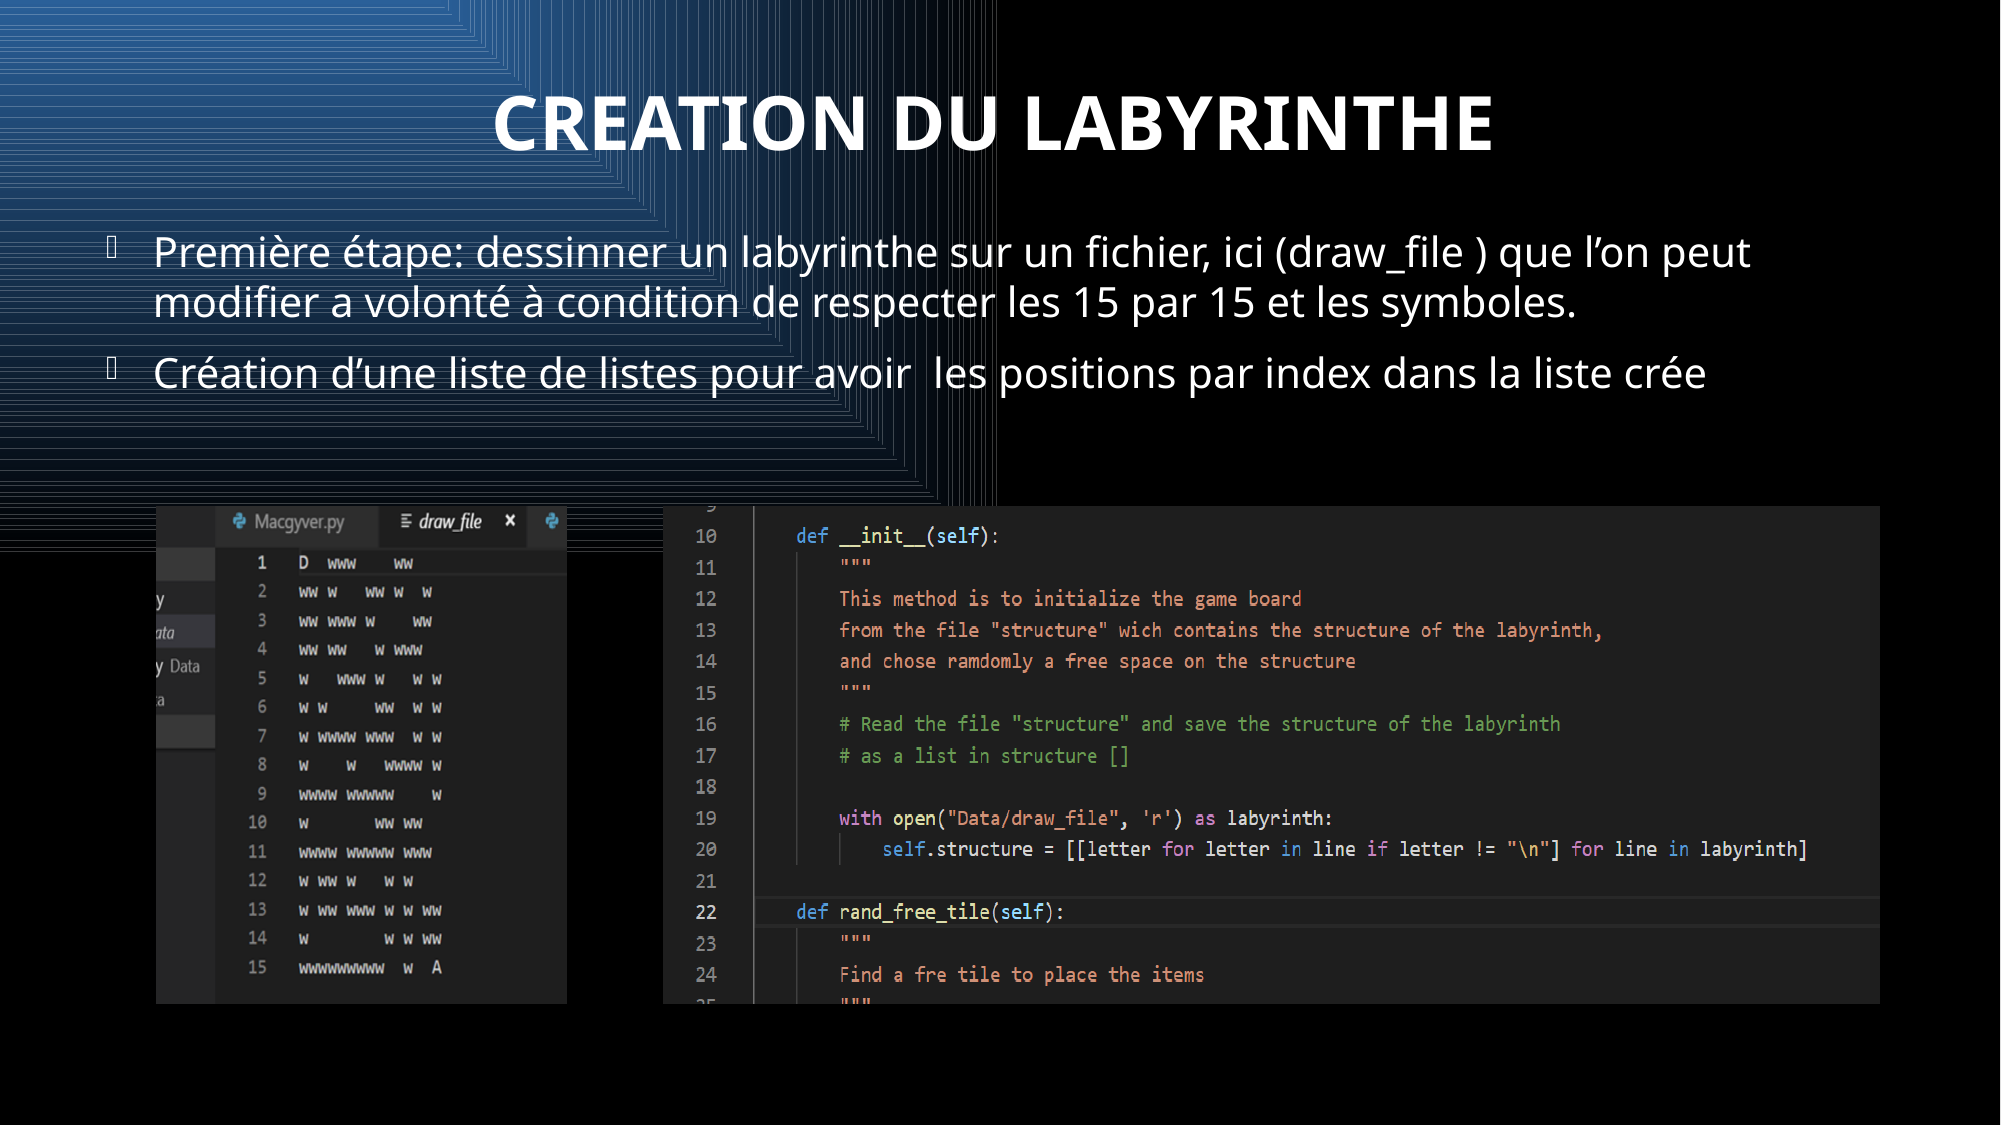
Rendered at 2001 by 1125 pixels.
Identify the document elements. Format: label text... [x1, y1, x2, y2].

picture [156, 506, 567, 1004]
list Première étape: dessinner un labyrinthe sur un fichier, ici (draw_file ) que l’on peut modifier a volonté à condition de respecter les 15 par 15 et les symboles. Création d’une liste de listes pour avoir les positions par index dans la liste crée [91, 174, 1891, 449]
picture [663, 506, 1880, 1004]
title CREATION DU LABYRINTHE [381, 47, 1607, 174]
